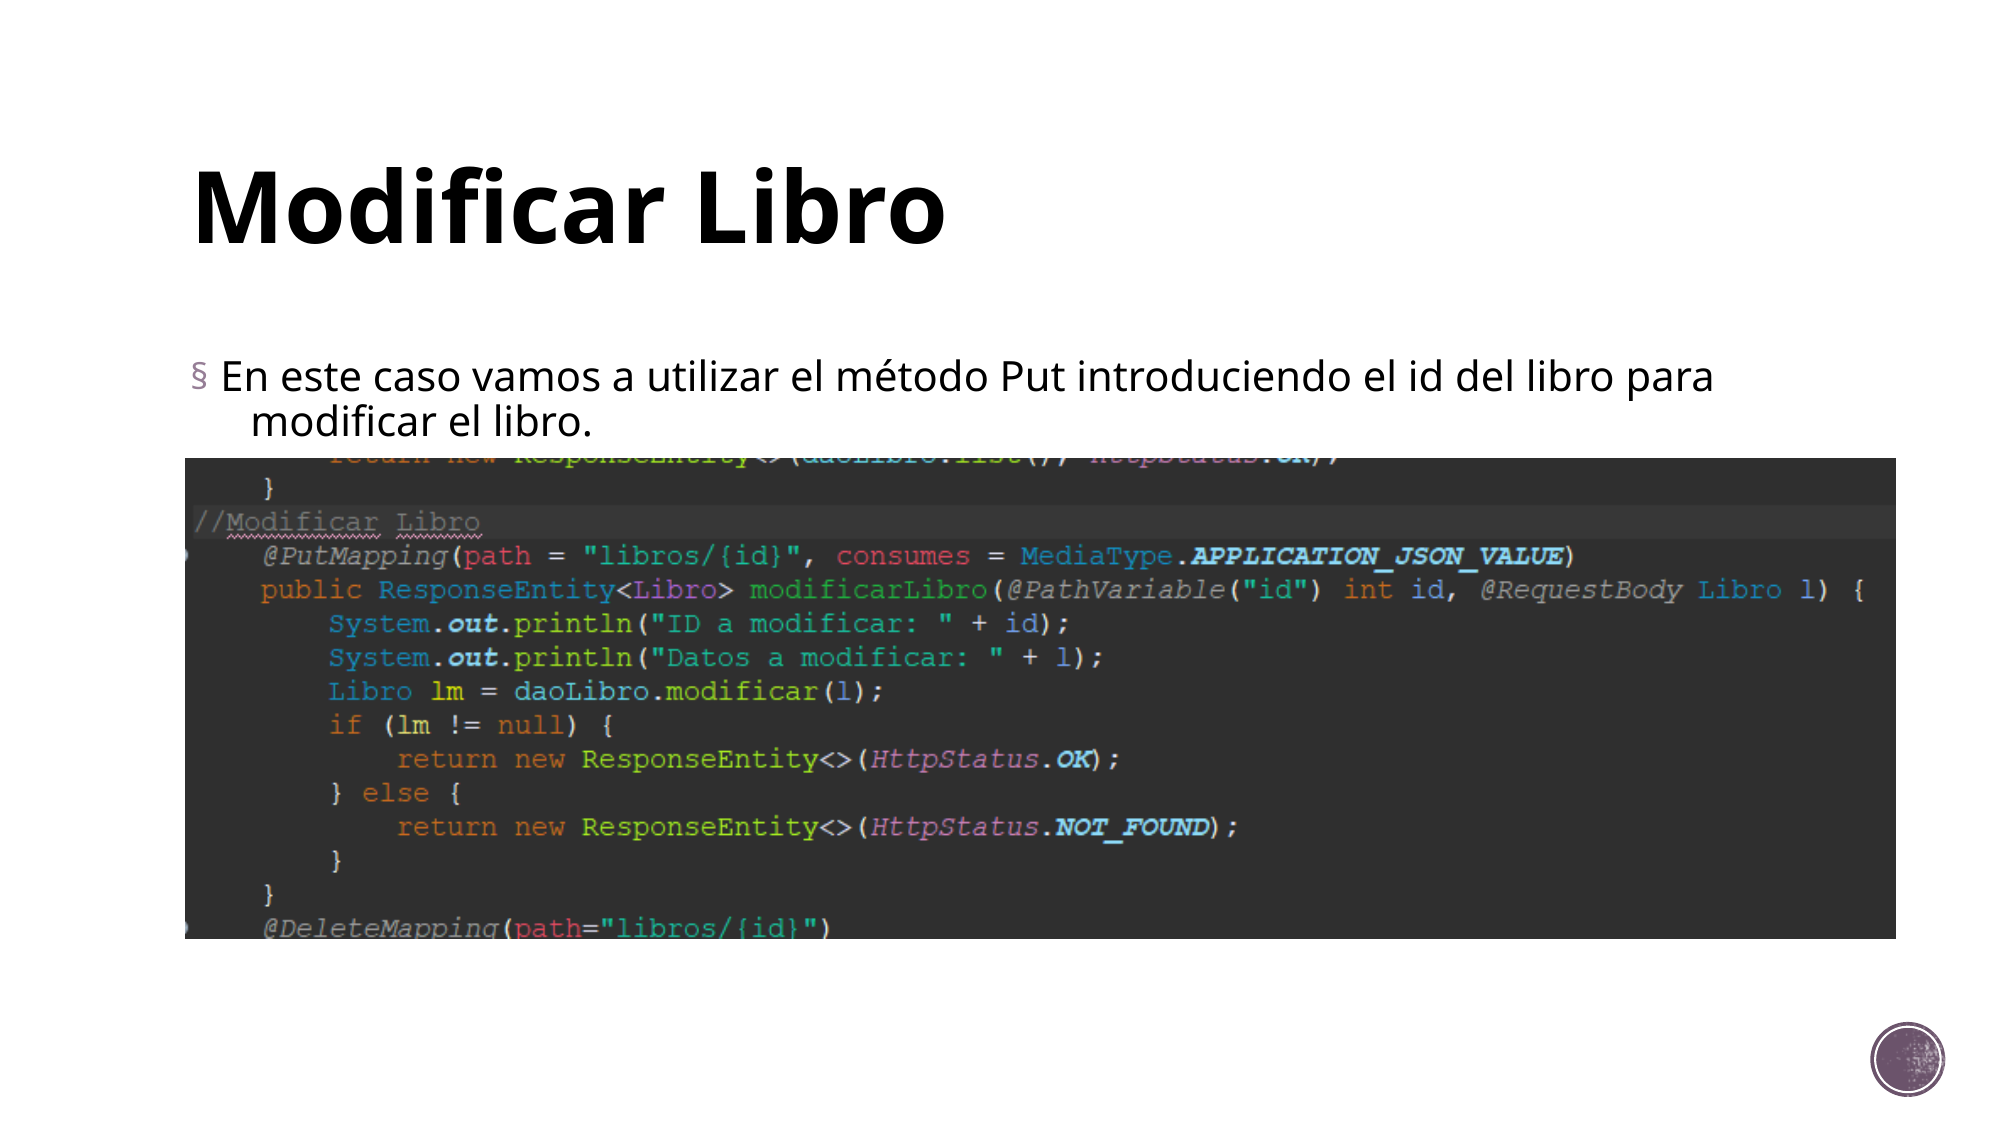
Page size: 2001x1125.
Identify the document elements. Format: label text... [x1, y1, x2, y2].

title Modificar Libro [175, 79, 1826, 344]
list En este caso vamos a utilizar el método Put introduciendo el id del libro para modificar el libro. [175, 348, 1826, 1013]
picture [185, 458, 1896, 939]
